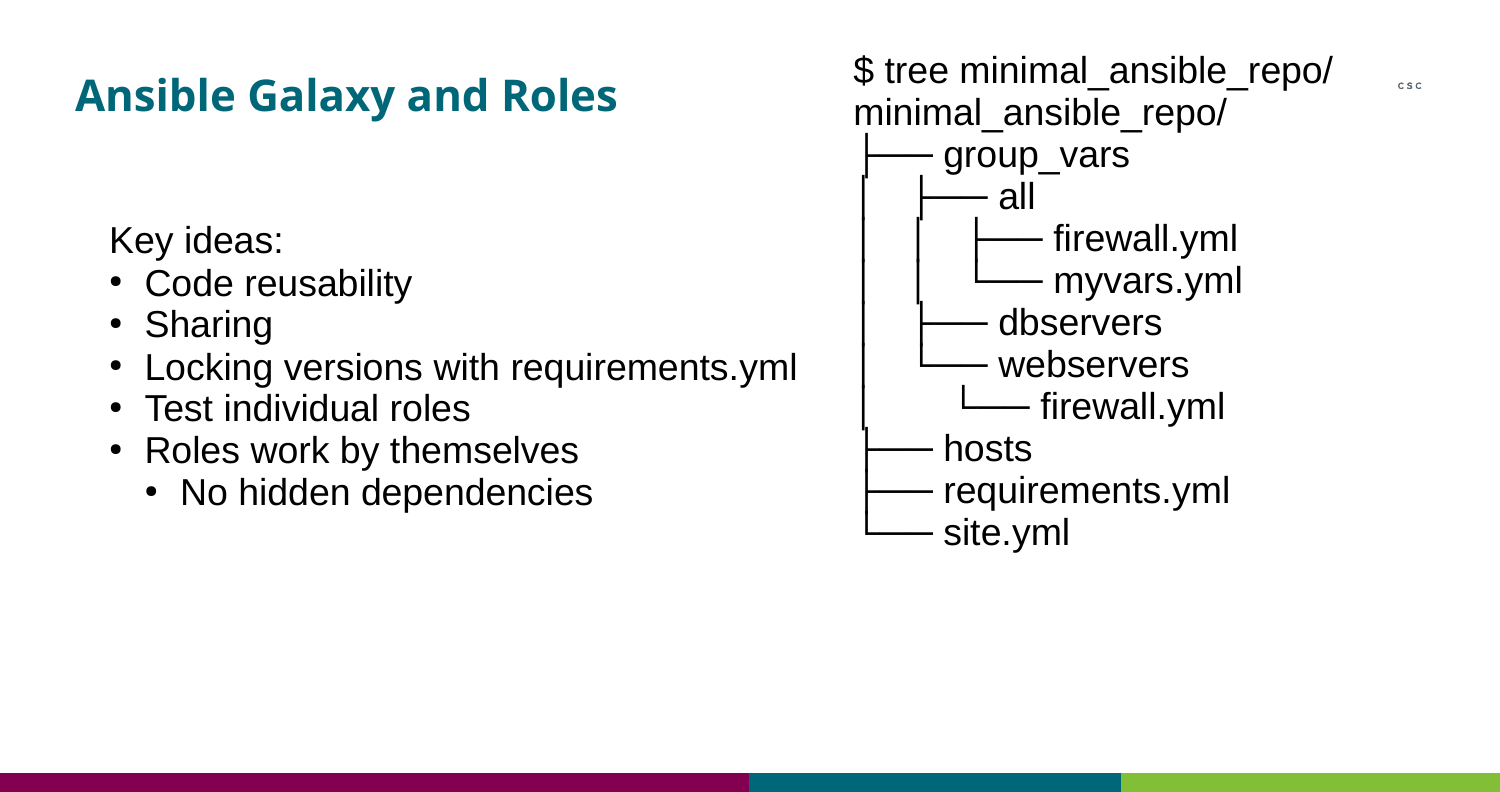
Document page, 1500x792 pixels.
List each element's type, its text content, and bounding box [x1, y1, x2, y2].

text_box Key ideas: Code reusability Sharing Locking versions with requirements.yml Test individual roles Roles work by themselves No hidden dependencies [94, 212, 813, 519]
text_box $ tree minimal_ansible_repo/ minimal_ansible_repo/ ├── group_vars │ ├── all │ │ ├── firewall.yml │ │ └── myvars.yml │ ├── dbservers │ └── webservers │ └── firewall.yml ├── hosts ├── requirements.yml └── site.yml [838, 42, 1349, 556]
title Ansible Galaxy and Roles [75, 28, 1346, 161]
